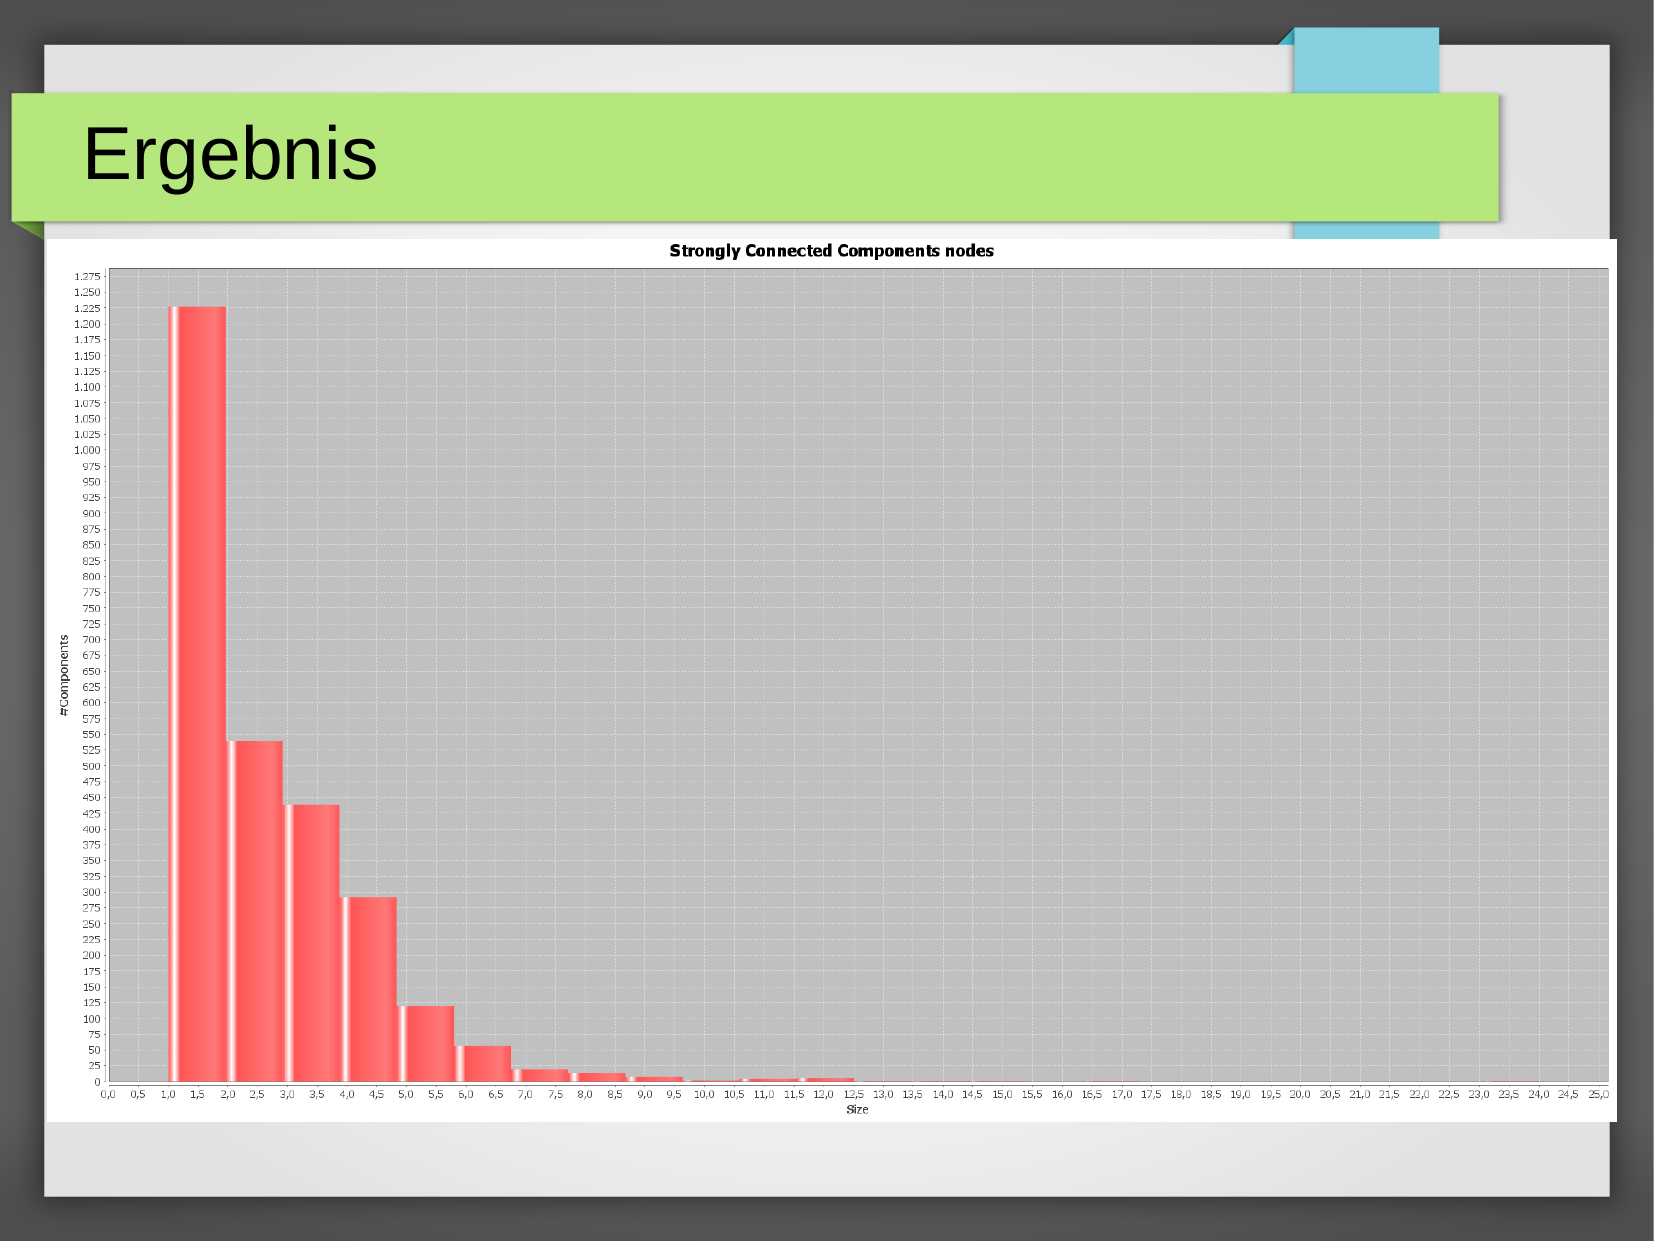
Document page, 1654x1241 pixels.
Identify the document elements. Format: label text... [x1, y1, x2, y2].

picture [0, 0, 1654, 1241]
title Ergebnis [82, 94, 1264, 213]
